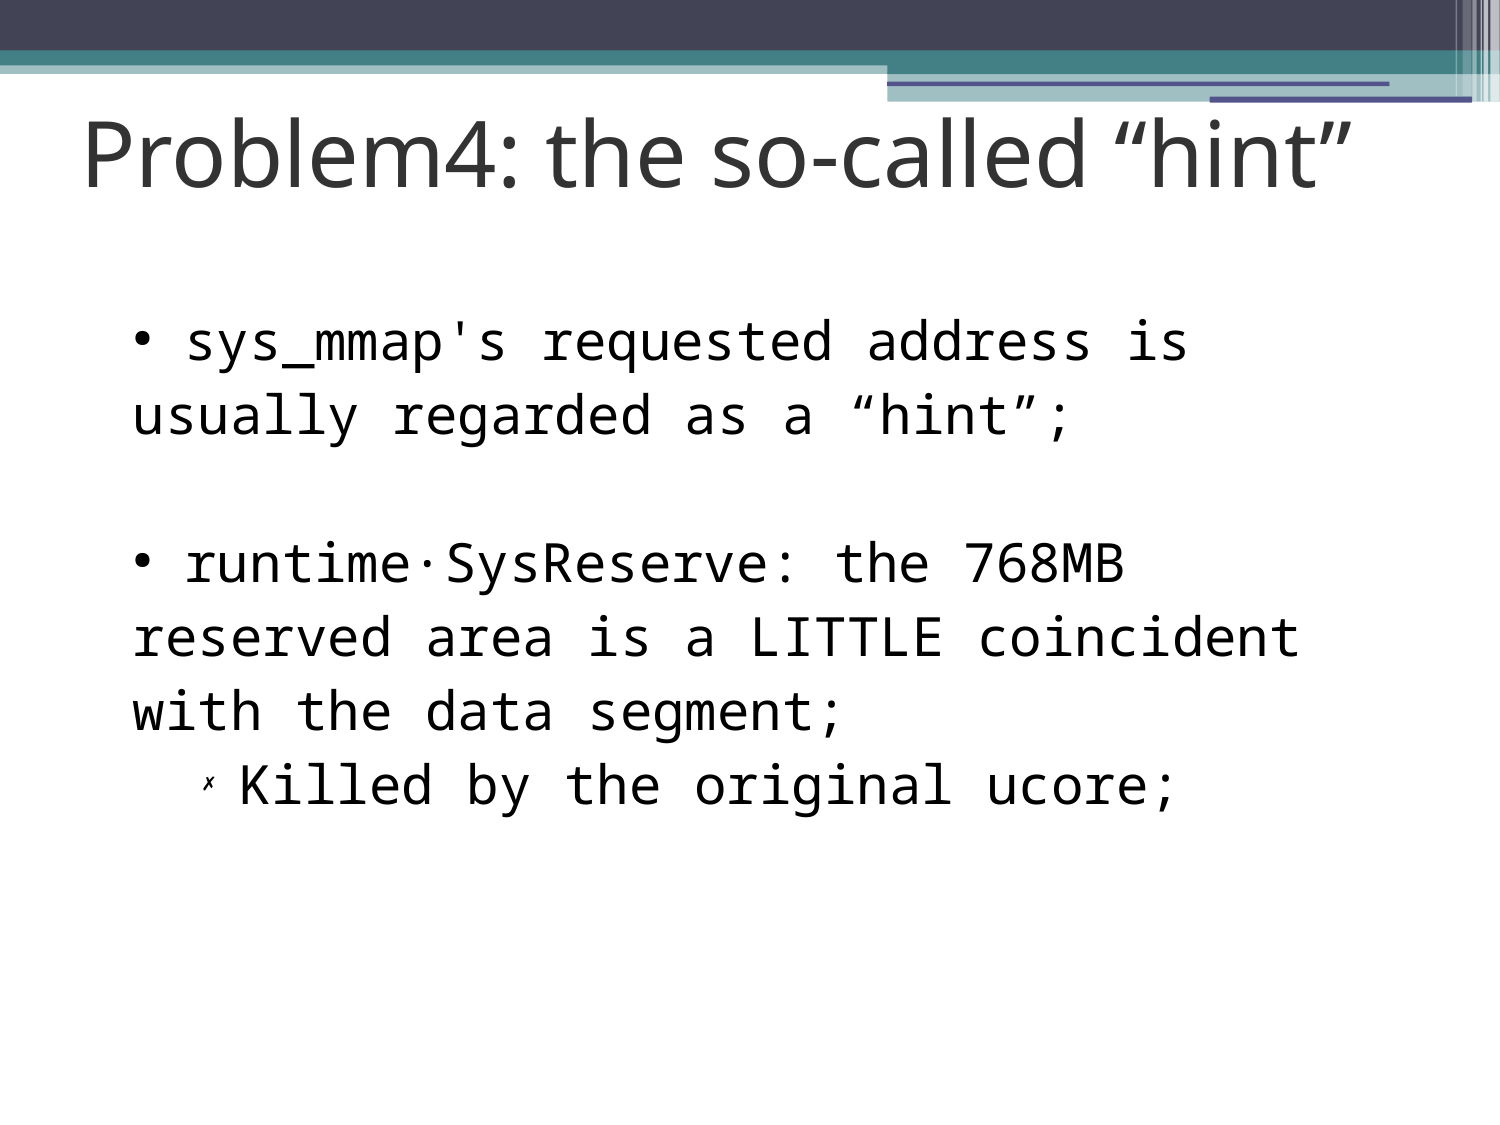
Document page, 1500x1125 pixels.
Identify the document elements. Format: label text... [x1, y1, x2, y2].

text_box sys_mmap's requested address is usually regarded as a “hint”; runtime·SysReserve: the 768MB reserved area is a LITTLE coincident with the data segment; Killed by the original ucore; [118, 295, 1418, 768]
text_box Problem4: the so-called “hint” [65, 88, 1500, 214]
